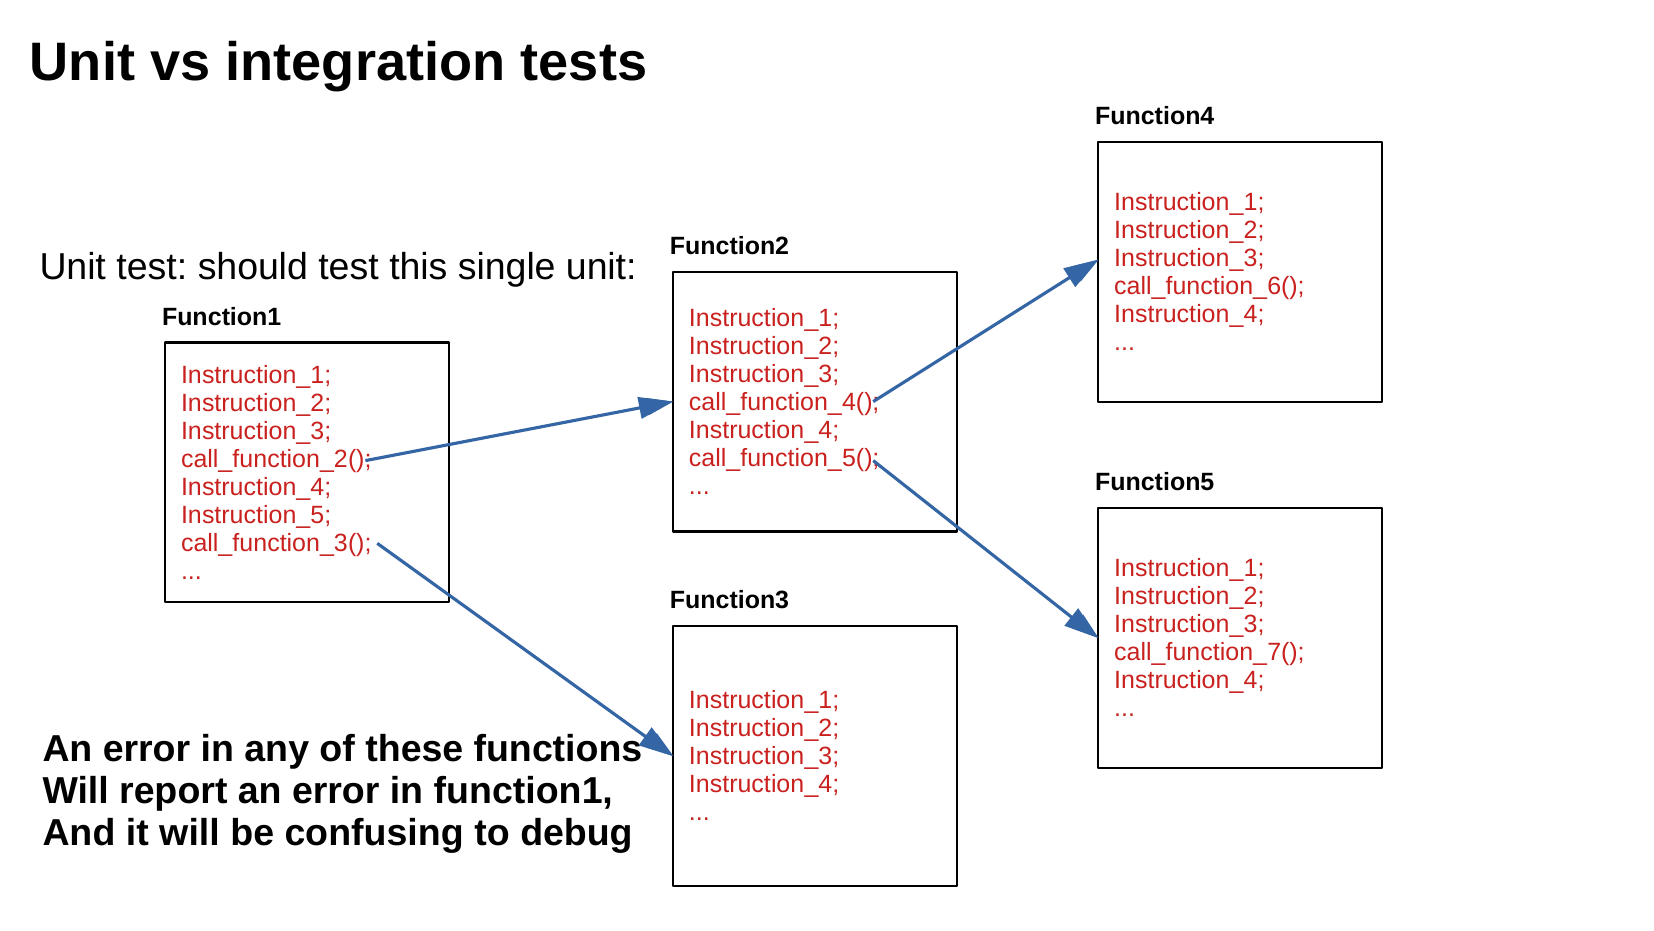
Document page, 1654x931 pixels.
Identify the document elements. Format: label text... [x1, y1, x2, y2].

text_box Function3 [655, 578, 805, 622]
text_box Instruction_1; Instruction_2; Instruction_3; call_function_2(); Instruction_4; Instruction_5; call_function_3(); ... [165, 342, 449, 603]
text_box Function1 [147, 296, 297, 339]
text_box Instruction_1; Instruction_2; Instruction_3; call_function_6(); Instruction_4; ... [1098, 141, 1382, 402]
text_box Instruction_1; Instruction_2; Instruction_3; Instruction_4; ... [673, 625, 957, 886]
text_box Function5 [1080, 460, 1230, 504]
text_box Unit test: should test this single unit: [24, 238, 653, 296]
text_box Function2 [655, 224, 805, 268]
text_box Instruction_1; Instruction_2; Instruction_3; call_function_4(); Instruction_4; call_function_5(); ... [673, 271, 957, 532]
text_box An error in any of these functions Will report an error in function1, And it will be confusing to debug [27, 720, 658, 862]
text_box Unit vs integration tests [15, 23, 663, 99]
text_box Function4 [1080, 94, 1230, 138]
text_box Instruction_1; Instruction_2; Instruction_3; call_function_7(); Instruction_4; ... [1098, 507, 1382, 768]
